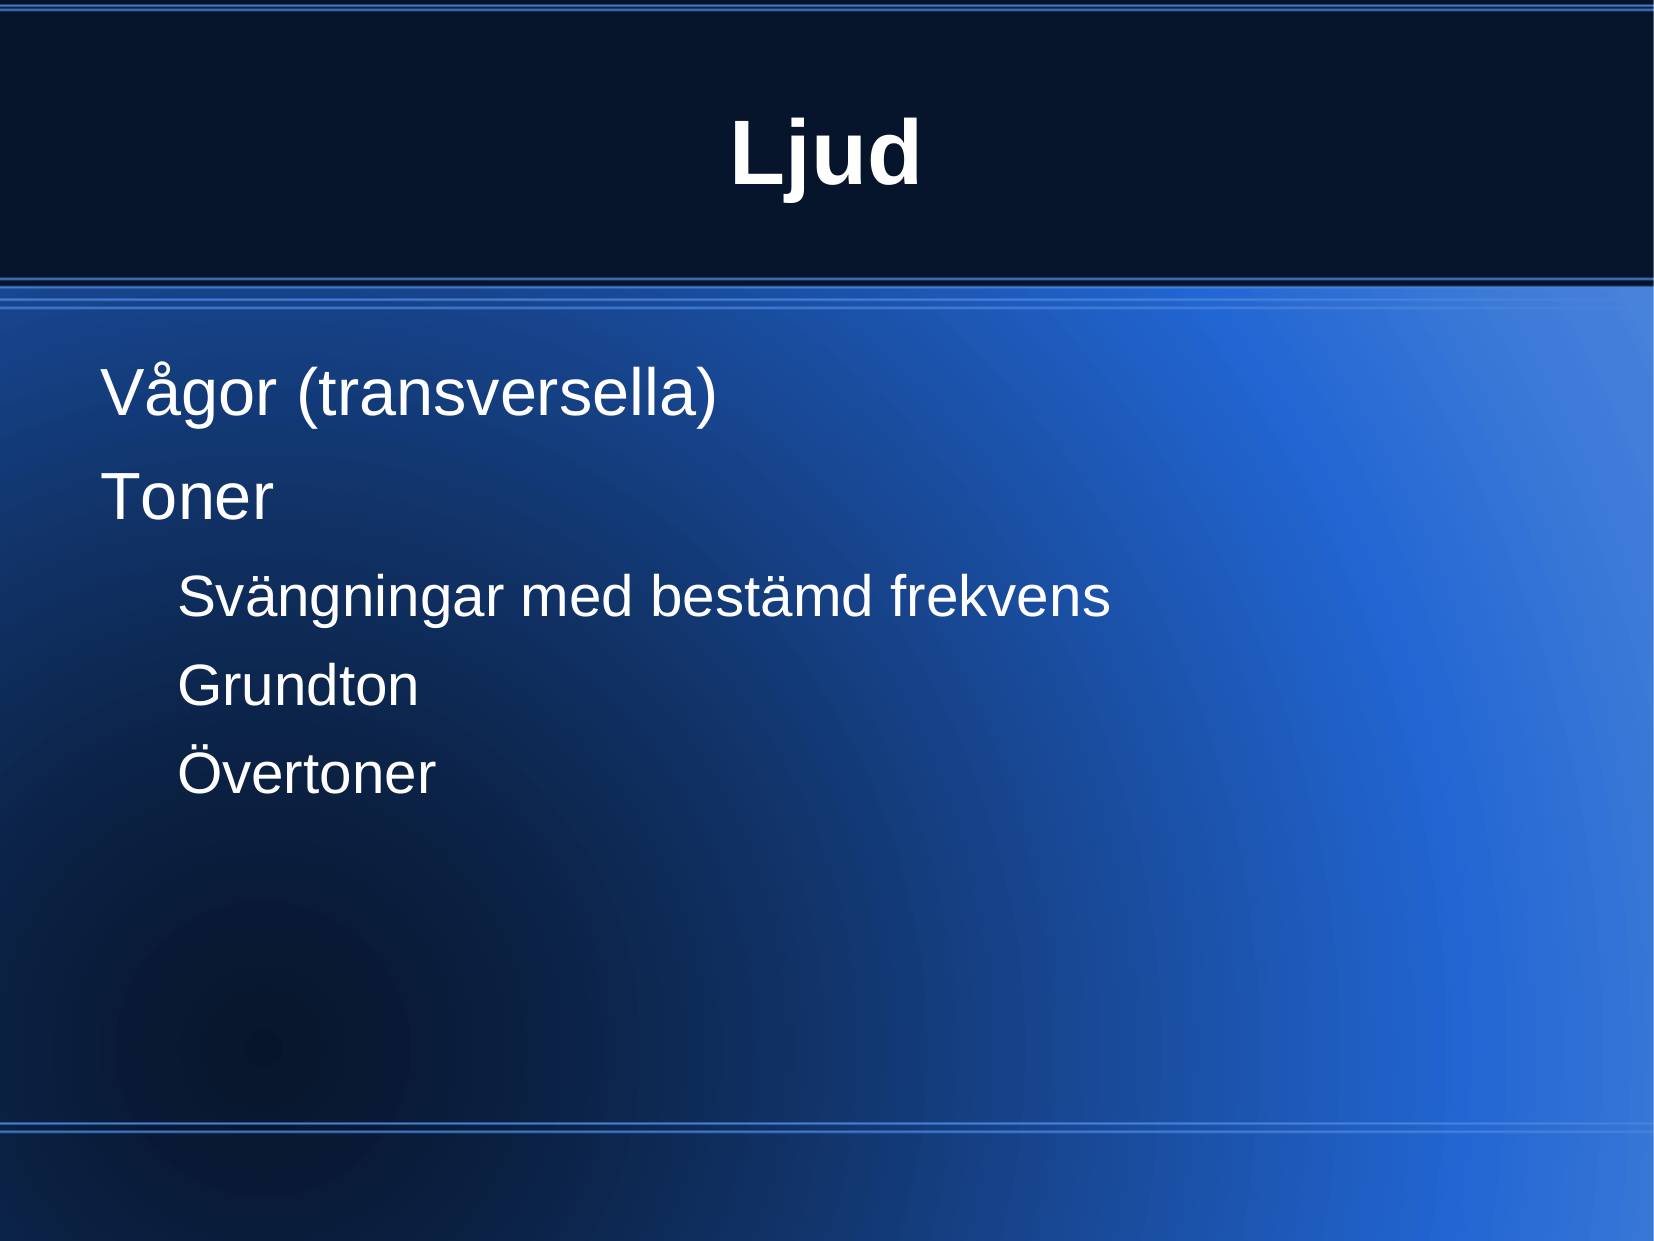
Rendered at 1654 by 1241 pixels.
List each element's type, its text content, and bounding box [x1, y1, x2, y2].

picture [0, 0, 1654, 1241]
list Vågor (transversella) Toner Svängningar med bestämd frekvens Grundton Övertoner [82, 355, 1571, 1137]
title Ljud [82, 49, 1571, 257]
